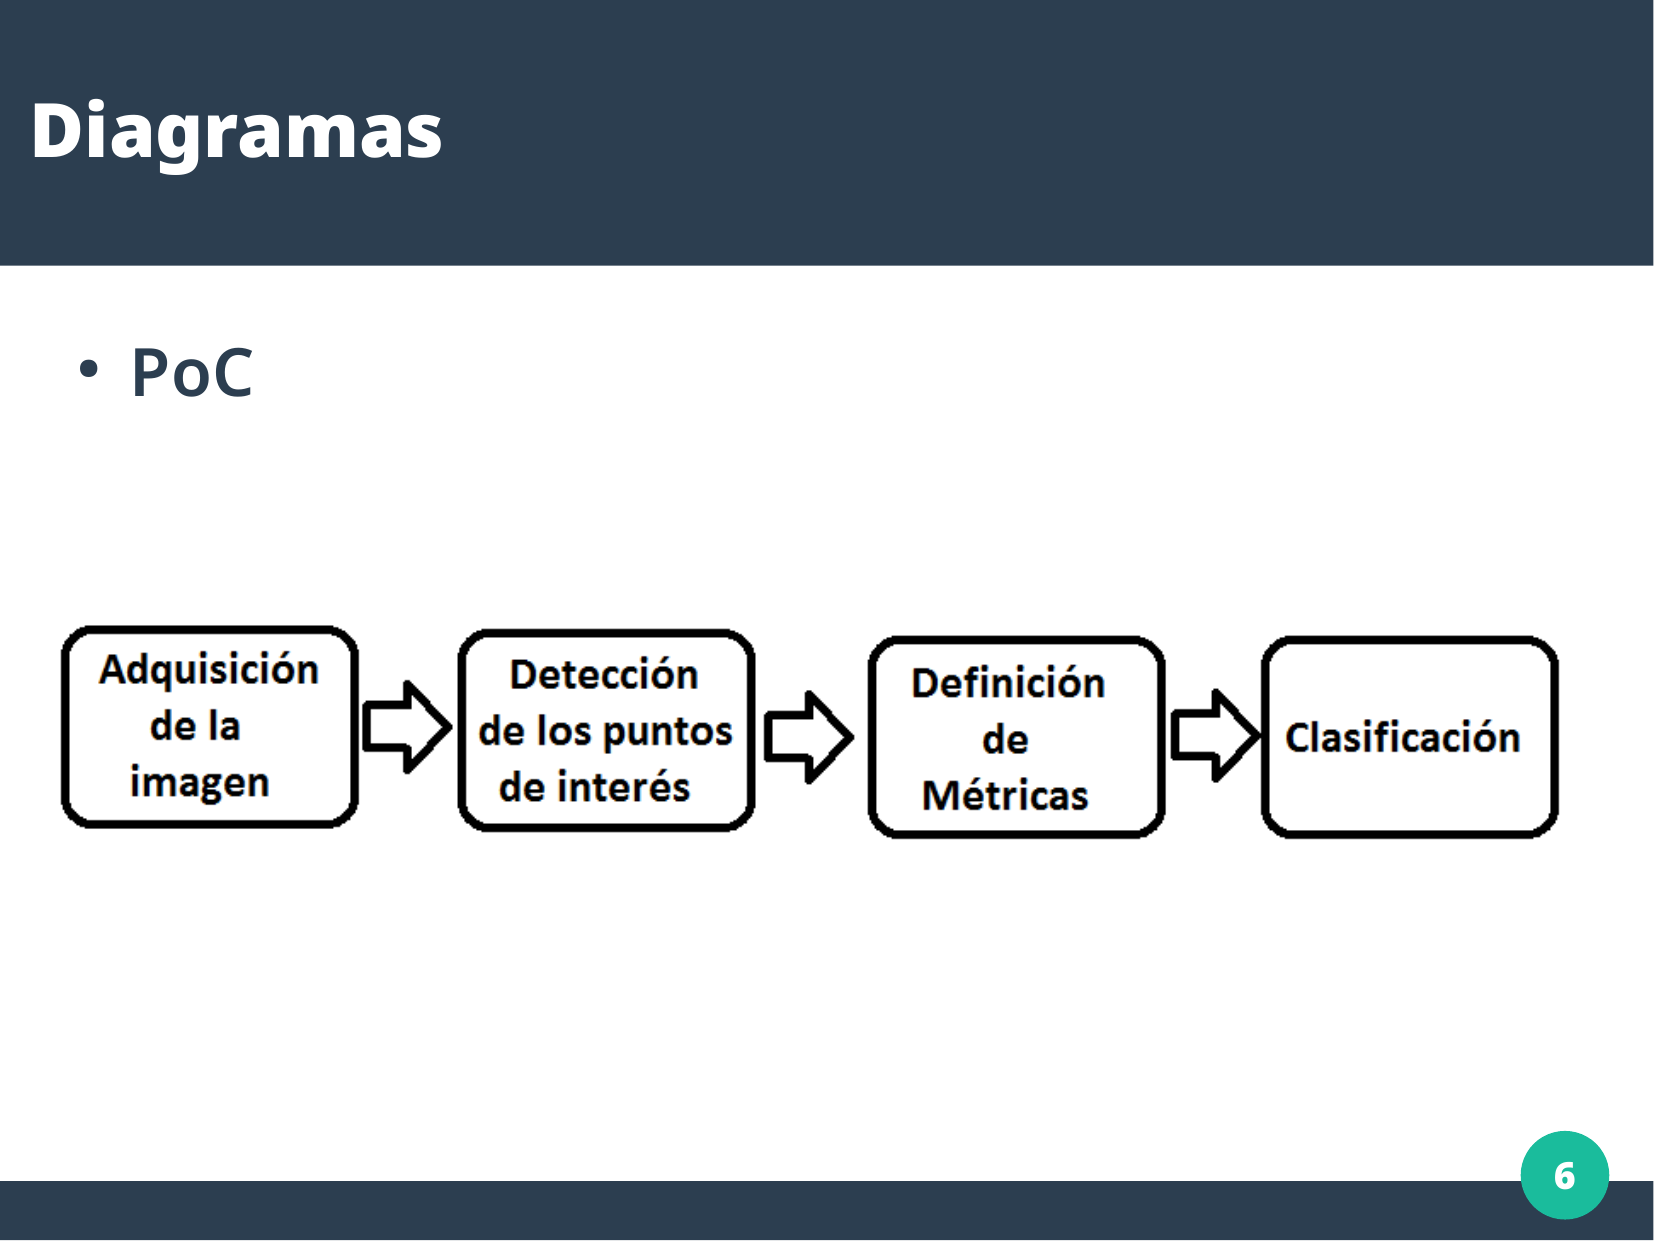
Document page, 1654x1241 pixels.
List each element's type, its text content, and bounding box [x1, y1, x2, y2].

list PoC [59, 870, 1595, 1152]
picture [29, 590, 1595, 870]
title Diagramas [29, 49, 1565, 207]
list PoC [59, 324, 1595, 590]
